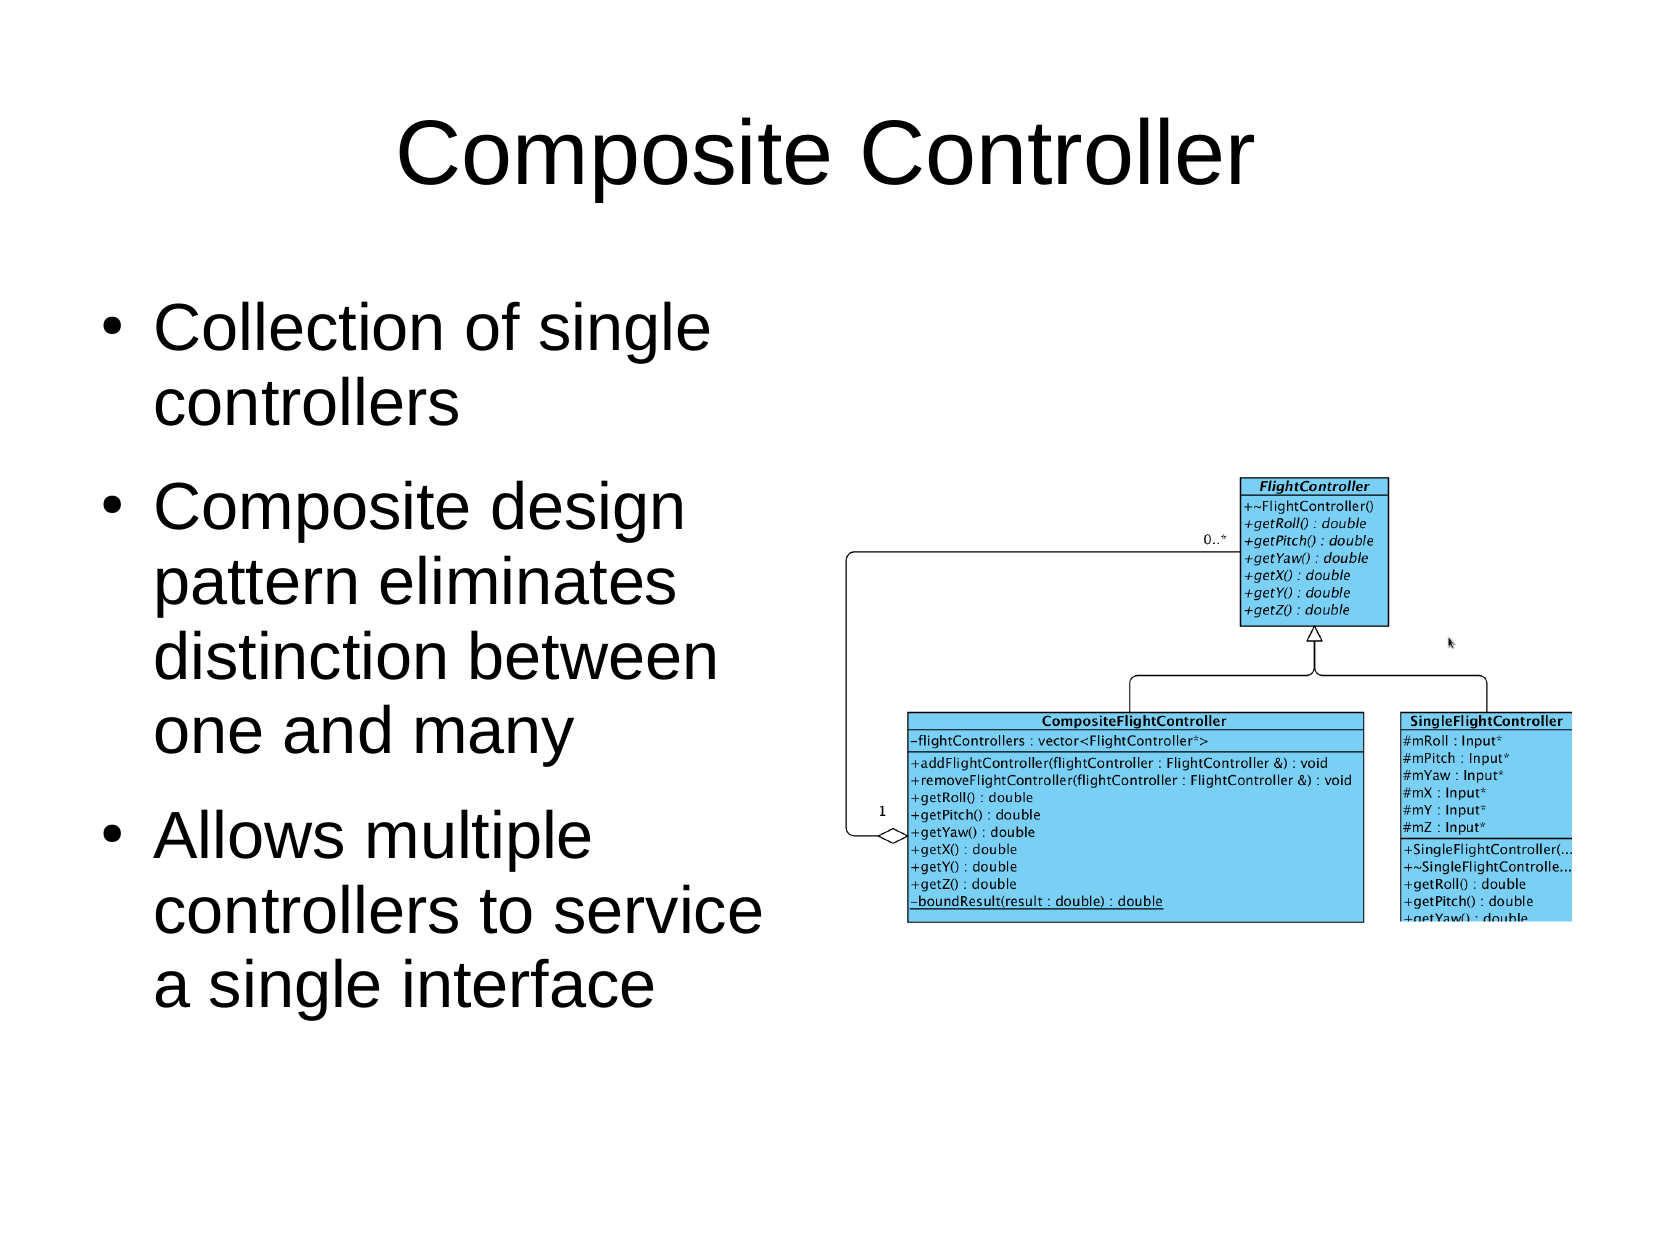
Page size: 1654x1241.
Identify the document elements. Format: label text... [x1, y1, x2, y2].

title Composite Controller [82, 49, 1571, 257]
picture [845, 476, 1572, 923]
list Collection of single controllers Composite design pattern eliminates distinction between one and many Allows multiple controllers to service a single interface [82, 290, 809, 1130]
